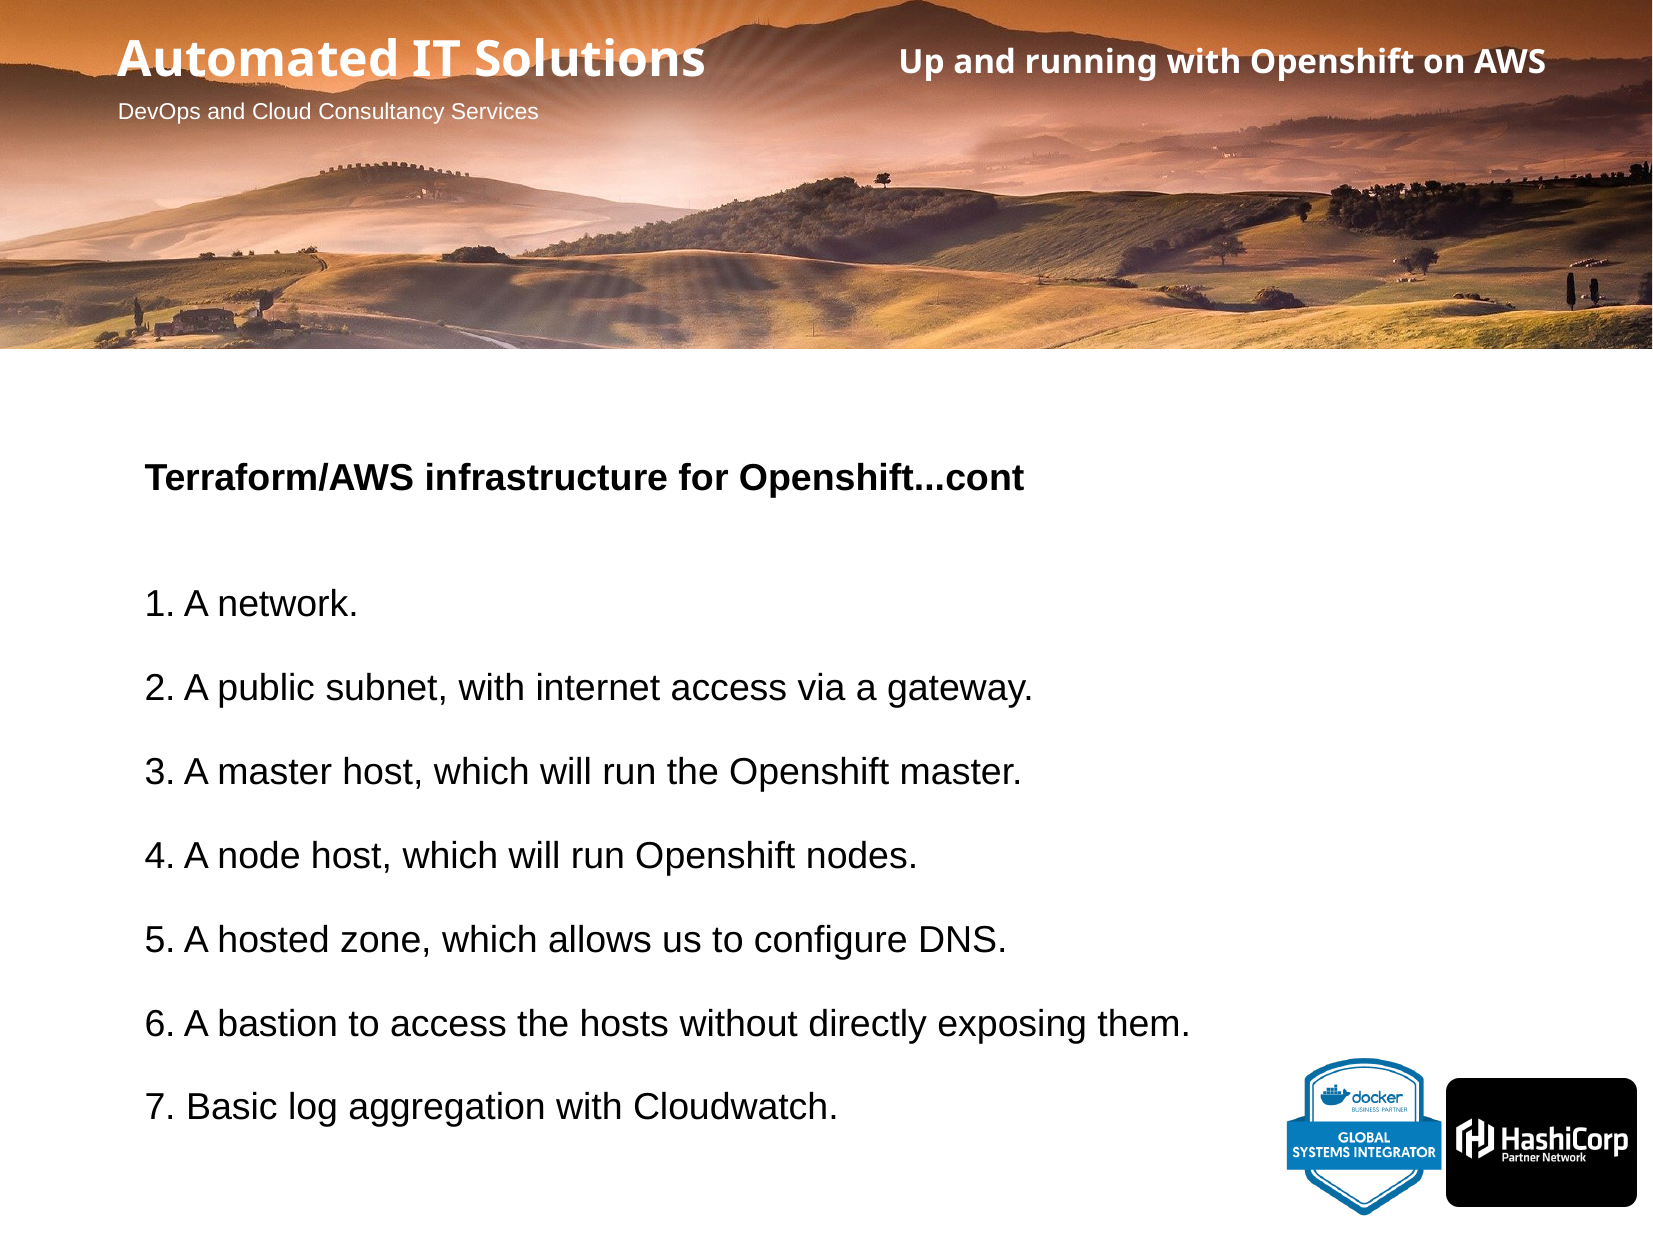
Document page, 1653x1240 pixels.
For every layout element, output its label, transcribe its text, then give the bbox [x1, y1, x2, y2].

picture [1517, 1078, 1637, 1207]
picture [0, 0, 1653, 349]
text_box [118, 413, 1607, 570]
text_box Up and running with Openshift on AWS [874, 39, 1571, 80]
text_box Terraform/AWS infrastructure for Openshift...cont 1. A network. 2. A public subnet, with internet access via a gateway. 3. A master host, which will run the Openshift master. 4. A node host, which will run Openshift nodes. 5. A hosted zone, which allows us to configure DNS. 6. A bastion to access the hosts without directly exposing them. 7. Basic log aggregation with Cloudwatch. [129, 448, 1517, 1240]
